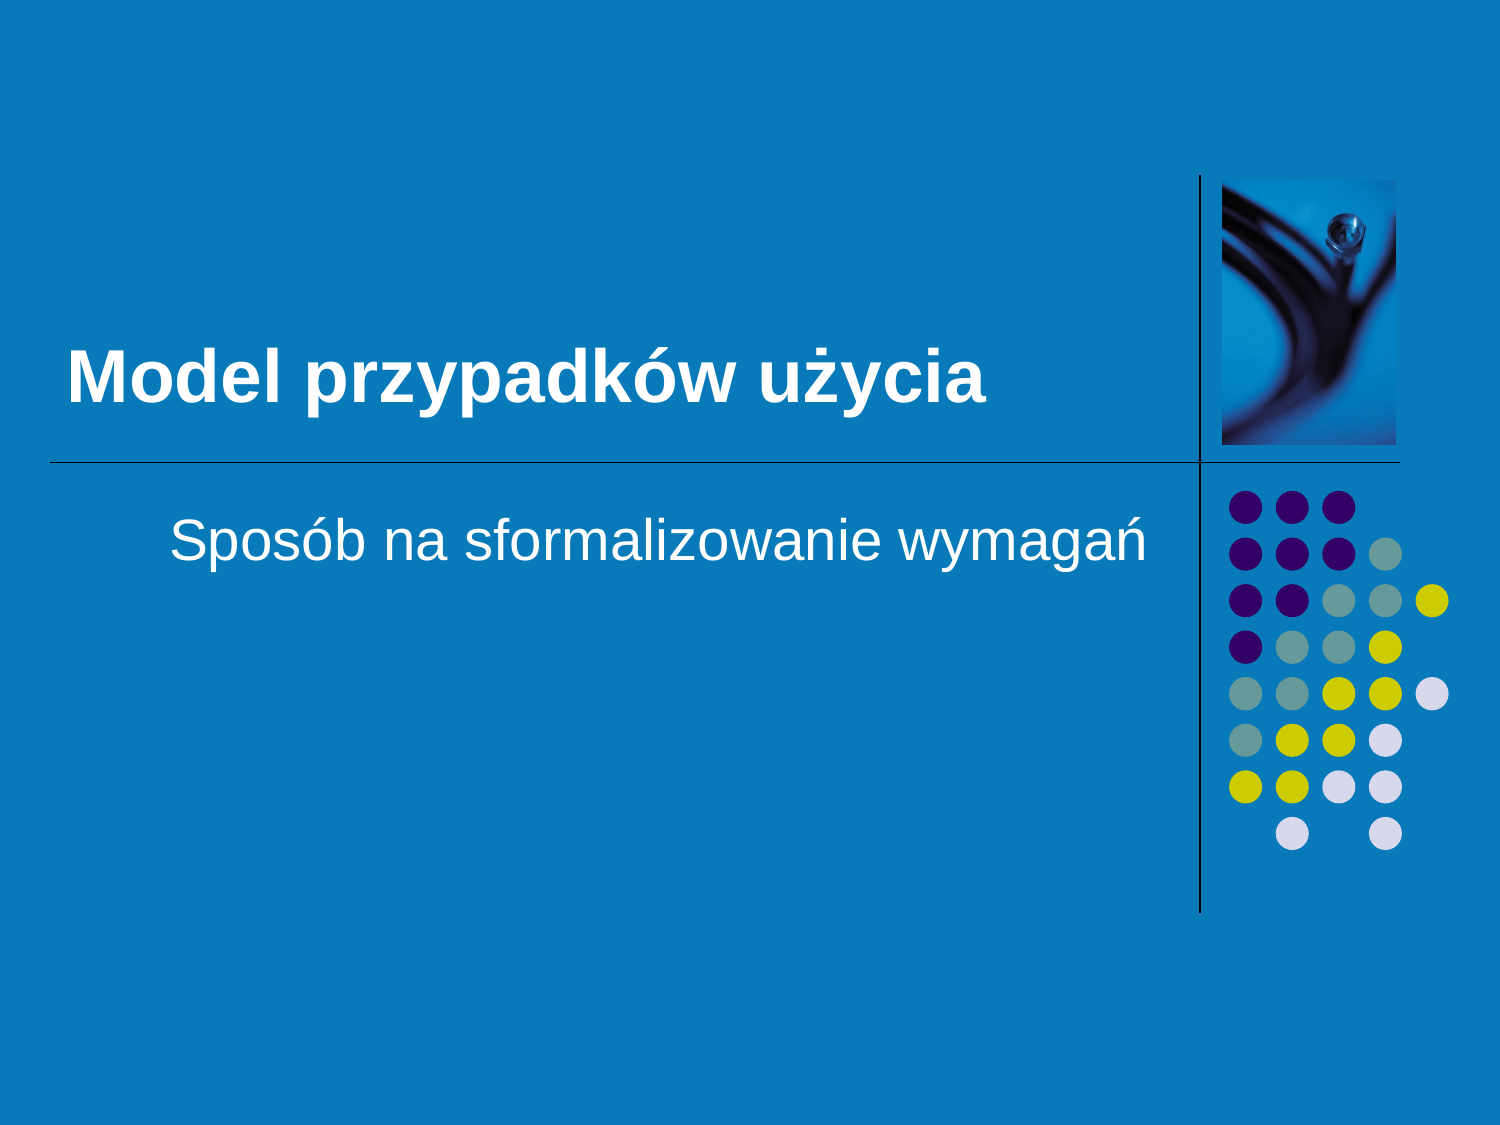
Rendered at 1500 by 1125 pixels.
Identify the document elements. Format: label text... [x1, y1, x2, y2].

text_box Sposób na sformalizowanie wymagań [139, 500, 1165, 888]
picture [1366, 366, 1375, 372]
title Model przypadków użycia [51, 76, 1165, 427]
picture [1384, 353, 1391, 360]
picture [1222, 180, 1396, 445]
